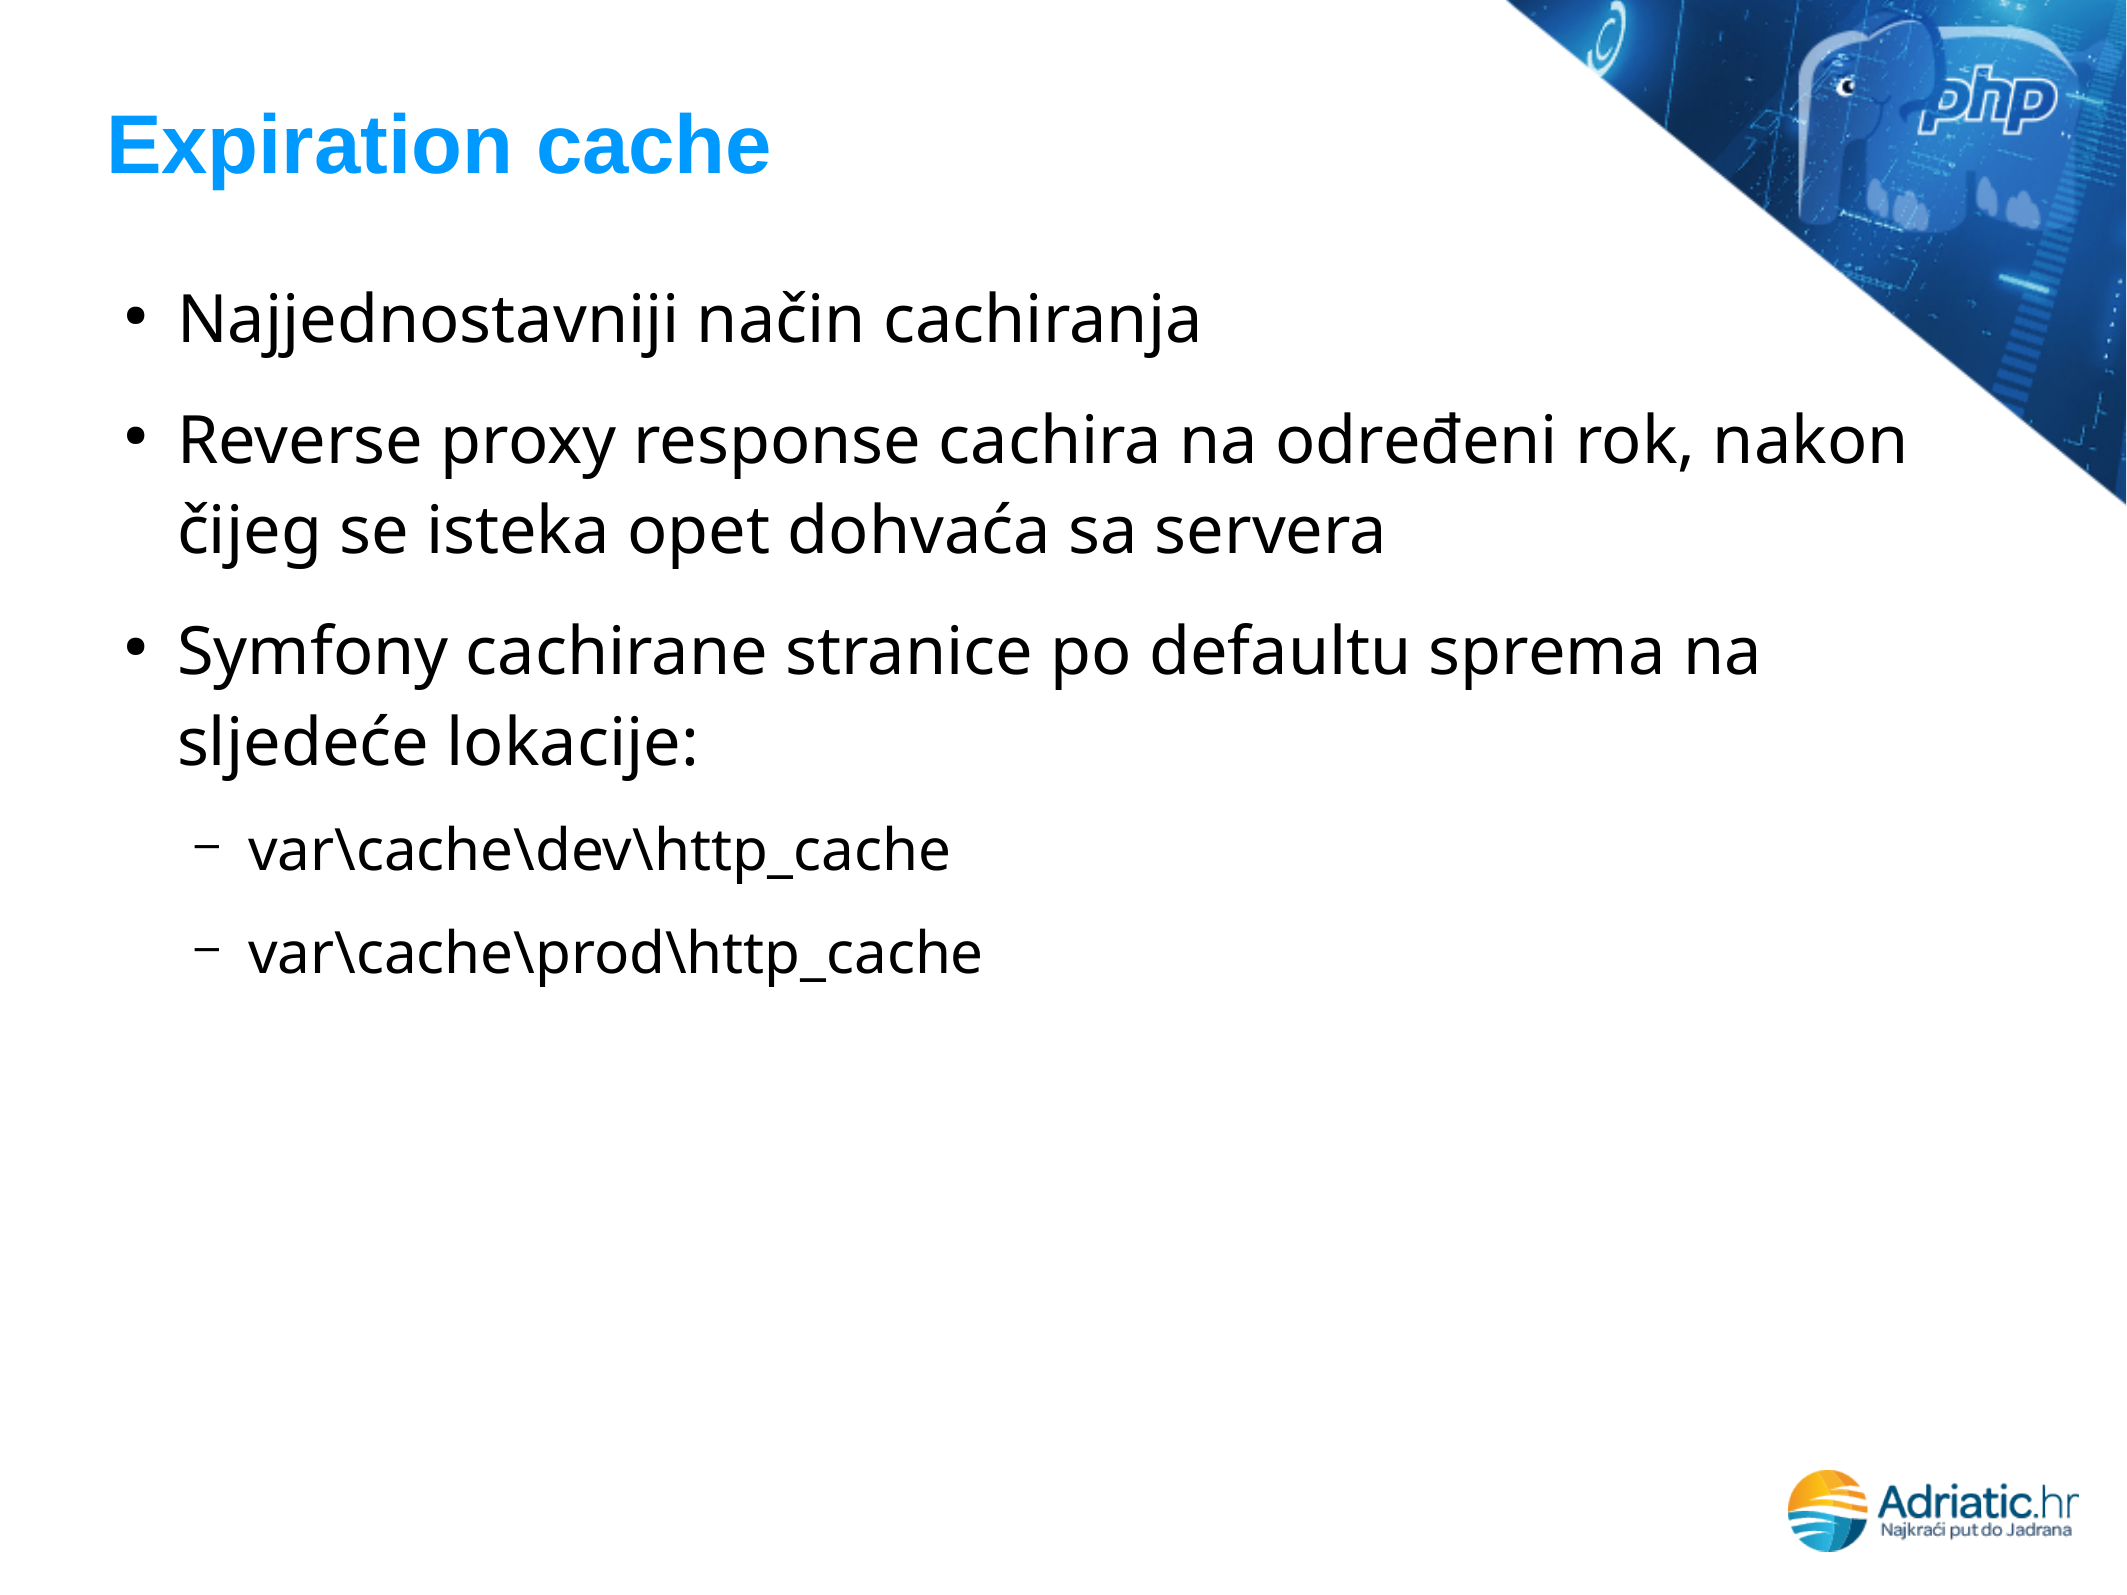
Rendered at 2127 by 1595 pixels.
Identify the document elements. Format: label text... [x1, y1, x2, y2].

title Expiration cache [106, 70, 1630, 219]
picture [1788, 1470, 2079, 1552]
list Najjednostavniji način cachiranja Reverse proxy response cachira na određeni rok, nakon čijeg se isteka opet dohvaća sa servera Symfony cachirane stranice po defaultu sprema na sljedeće lokacije: var\cache\dev\http_cache var\cache\prod\http_cache [106, 271, 2020, 1453]
picture [1505, 0, 2127, 625]
